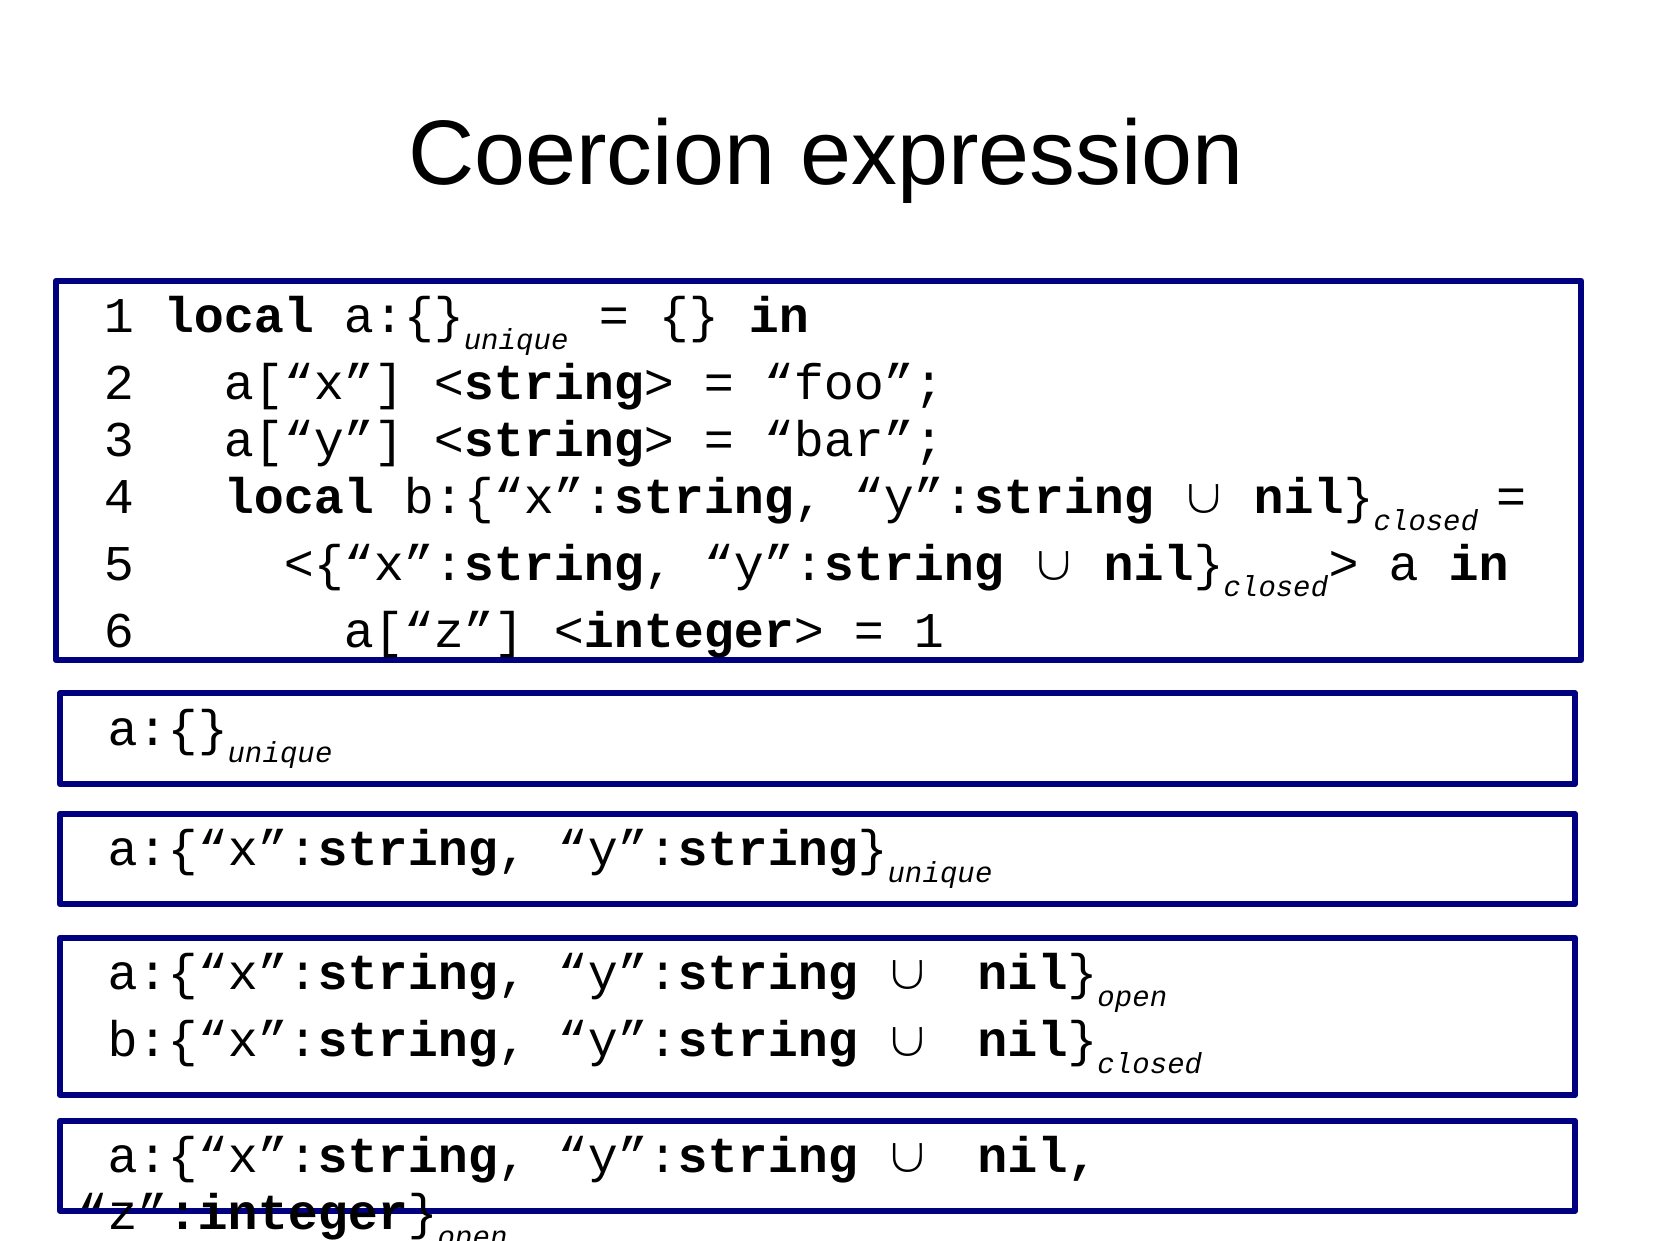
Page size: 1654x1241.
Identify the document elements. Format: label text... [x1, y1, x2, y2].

text_box a:{“x”:string, “y”:string}unique [60, 813, 1576, 905]
text_box a:{}unique [60, 693, 1576, 785]
text_box a:{“x”:string, “y”:string ∪ nil, “z”:integer}open [60, 1120, 1576, 1211]
title Coercion expression [82, 49, 1571, 257]
text_box 1 local a:{}unique = {} in 2 a[“x”] <string> = “foo”; 3 a[“y”] <string> = “bar”; 4 local b:{“x”:string, “y”:string ∪ nil}closed = 5 <{“x”:string, “y”:string ∪ nil}closed> a in 6 a[“z”] <integer> = 1 [55, 280, 1582, 661]
text_box a:{“x”:string, “y”:string ∪ nil}open b:{“x”:string, “y”:string ∪ nil}closed [60, 937, 1576, 1096]
